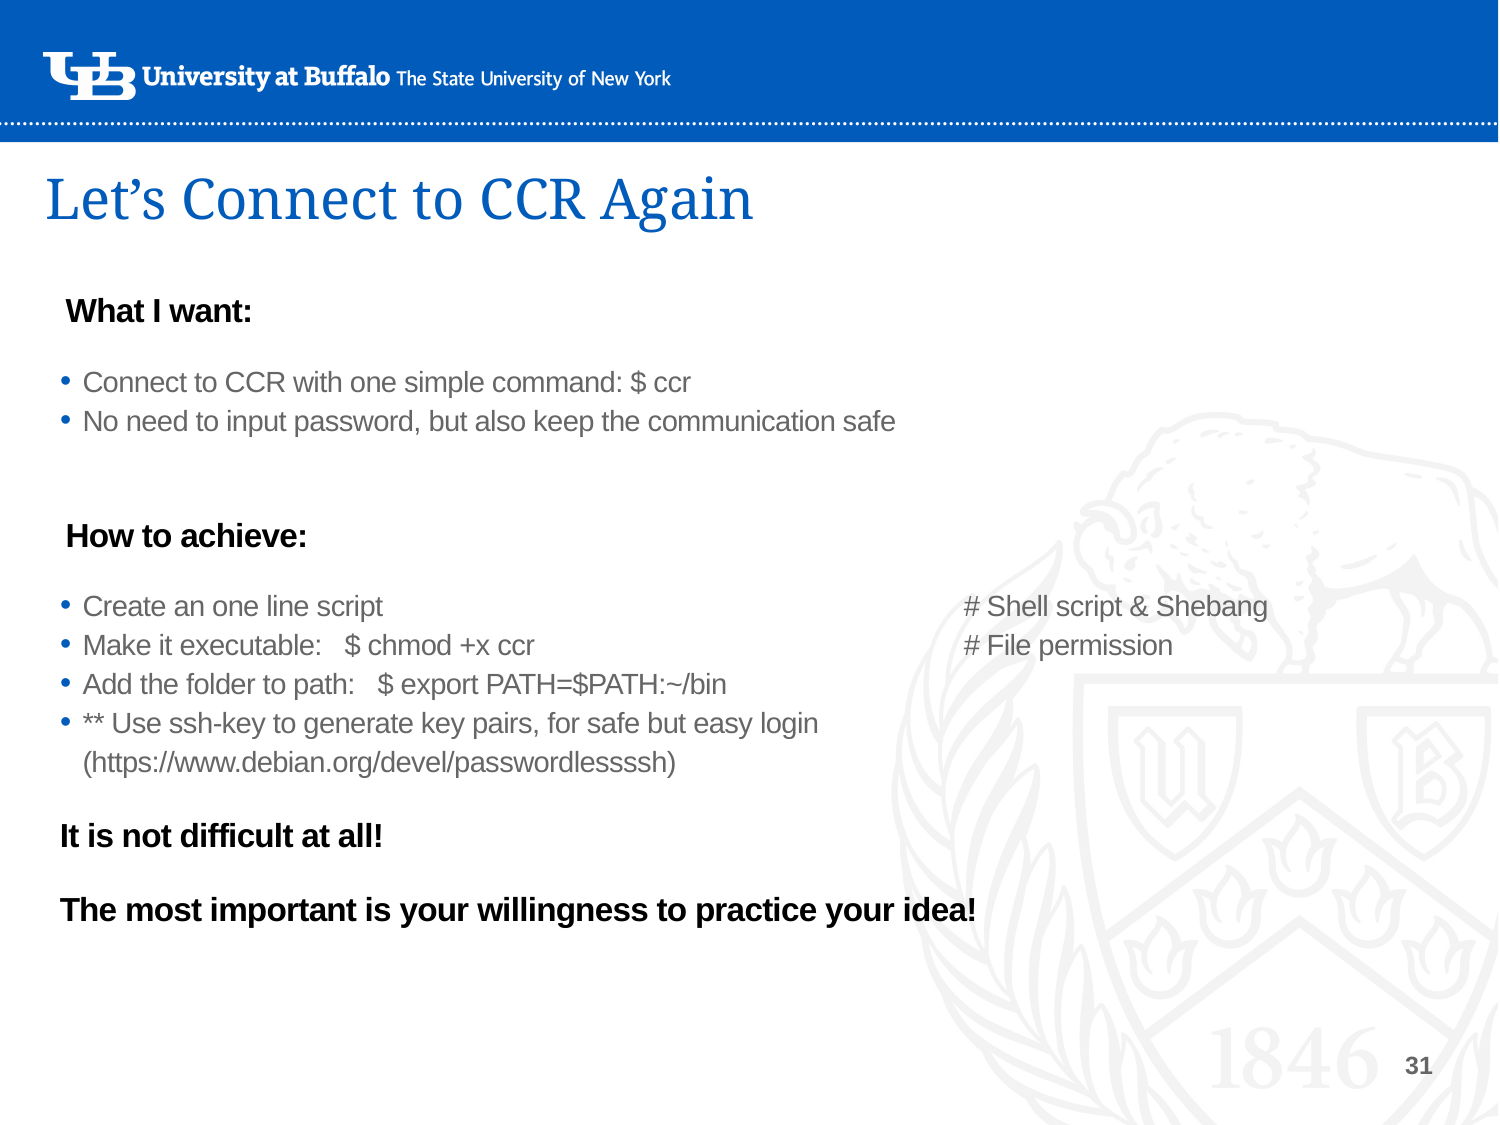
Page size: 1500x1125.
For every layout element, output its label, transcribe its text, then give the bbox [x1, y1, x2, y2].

list Create an one line script Make it executable: $ chmod +x ccr Add the folder to path: $ export PATH=$PATH:~/bin ** Use ssh-key to generate key pairs, for safe but easy login (https://www.debian.org/devel/passwordlessssh) [30, 584, 856, 781]
title Let’s Connect to CCR Again [30, 159, 1387, 239]
list Connect to CCR with one simple command: $ ccr No need to input password, but also keep the communication safe [30, 360, 976, 451]
text_box What I want: [50, 285, 291, 345]
list # Shell script & Shebang # File permission [911, 584, 1368, 781]
text_box It is not difficult at all! The most important is your willingness to practice your idea! [45, 810, 1096, 973]
picture [0, 0, 1499, 1125]
text_box How to achieve: [50, 509, 391, 562]
